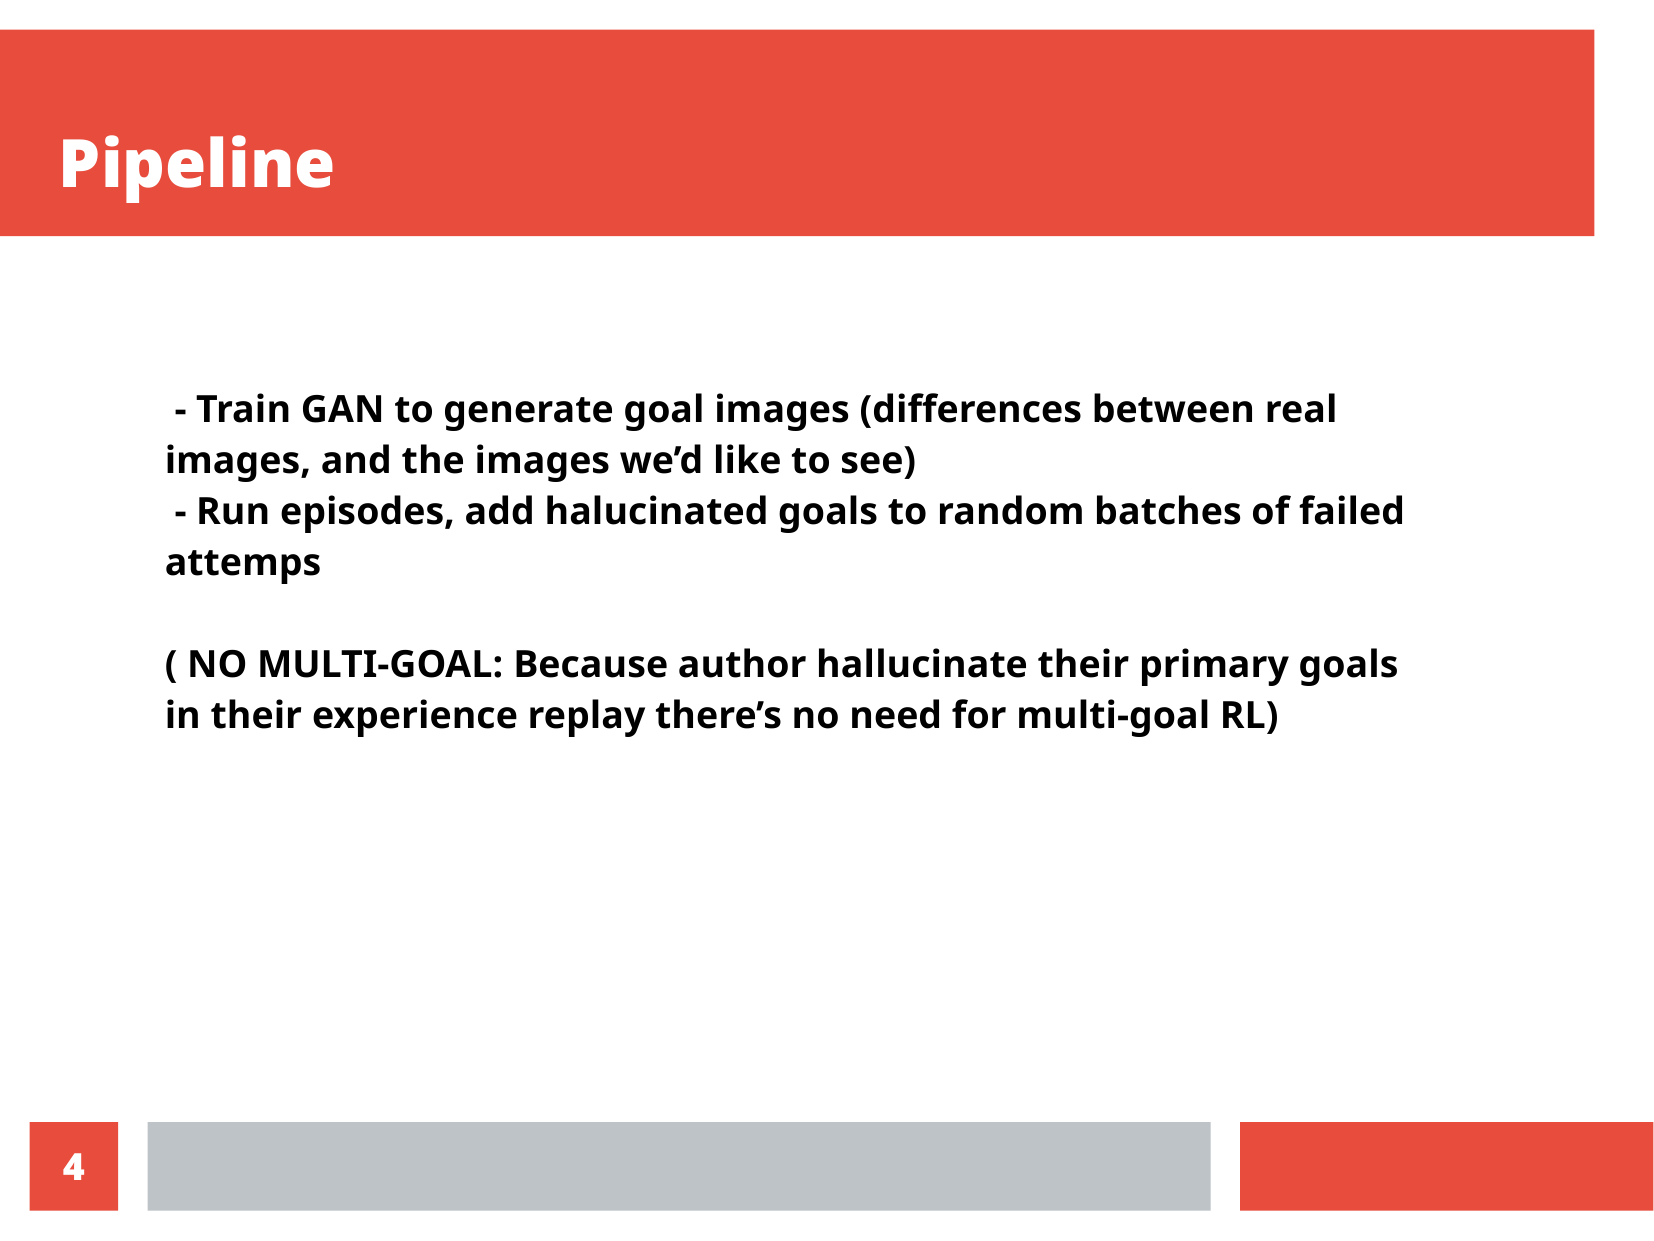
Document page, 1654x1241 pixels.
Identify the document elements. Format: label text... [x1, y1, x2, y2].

title Pipeline [59, 59, 1595, 207]
text_box - Train GAN to generate goal images (differences between real images, and the images we’d like to see) - Run episodes, add halucinated goals to random batches of failed attemps ( NO MULTI-GOAL: Because author hallucinate their primary goals in their experience replay there’s no need for multi-goal RL) [150, 375, 1456, 739]
